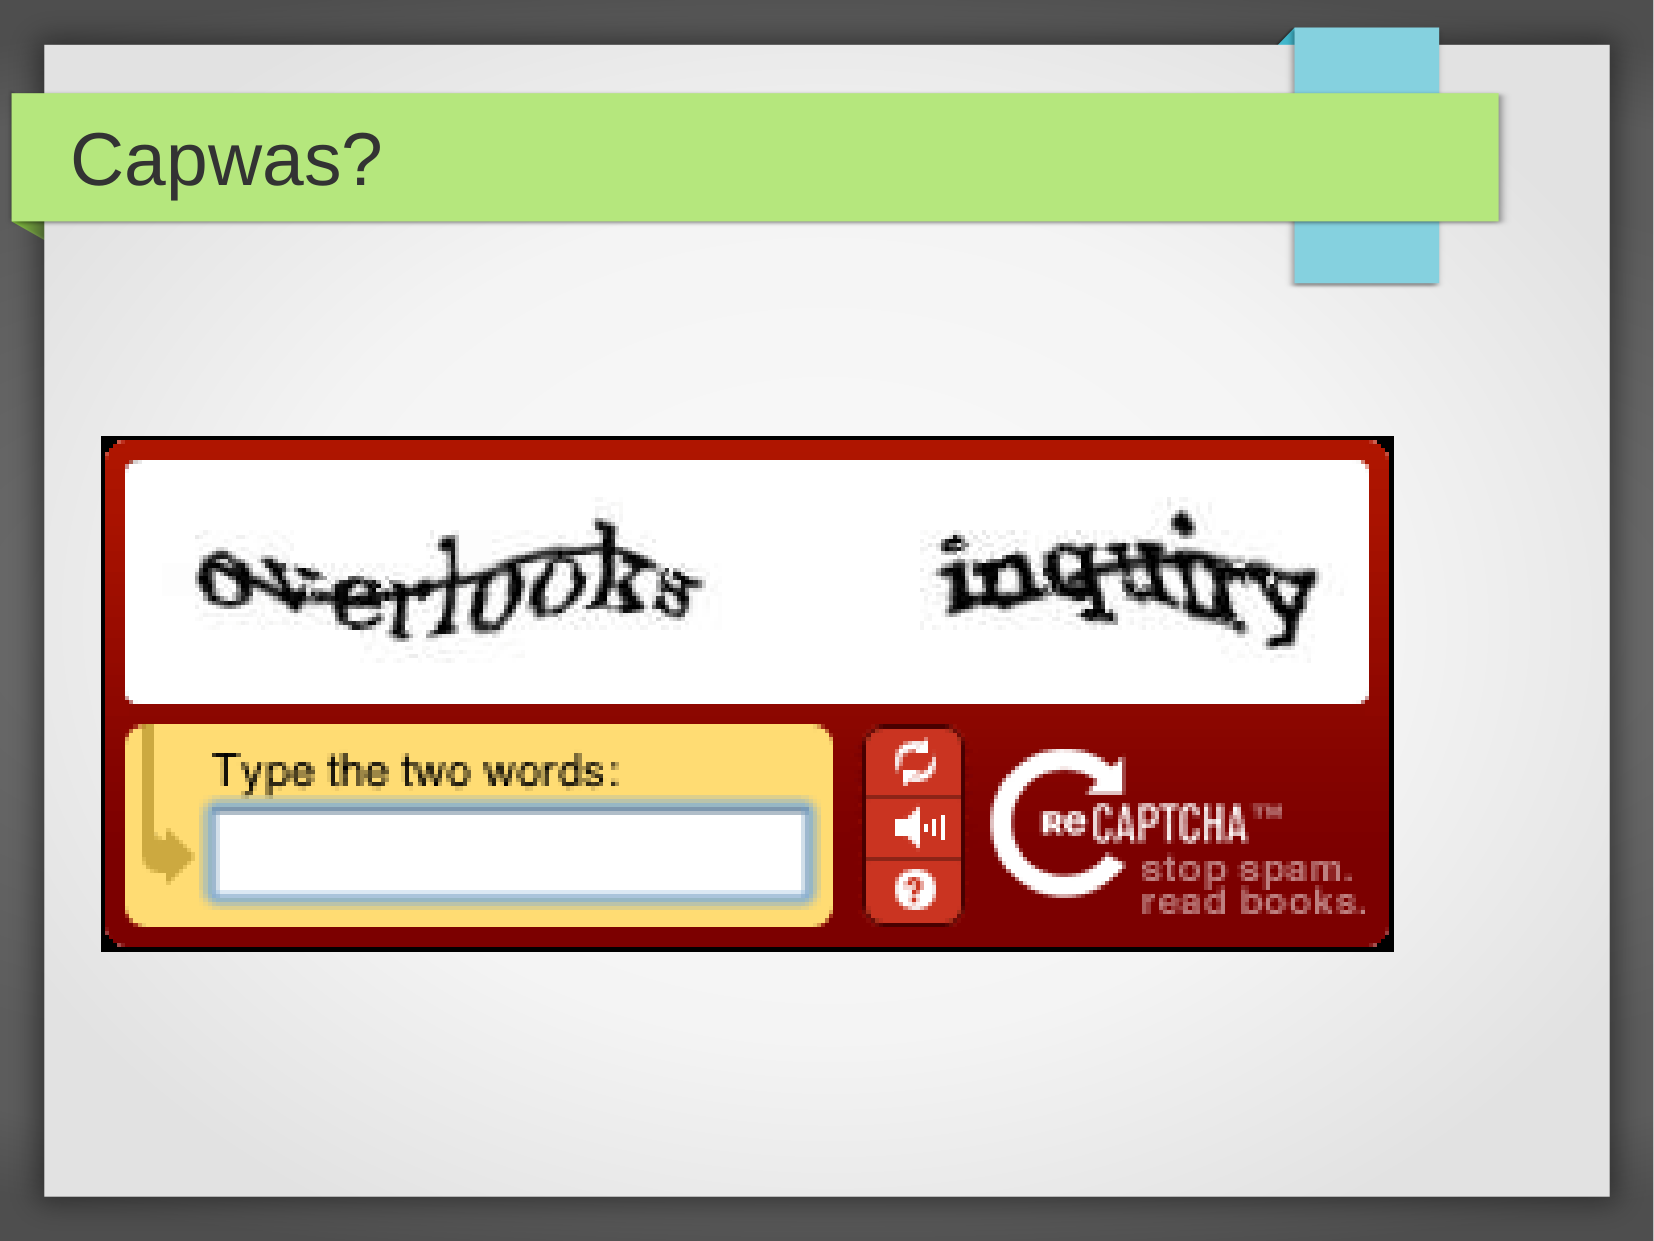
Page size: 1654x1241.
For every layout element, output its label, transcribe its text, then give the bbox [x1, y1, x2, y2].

title Capwas? [70, 106, 1229, 213]
picture [0, 0, 1654, 1241]
